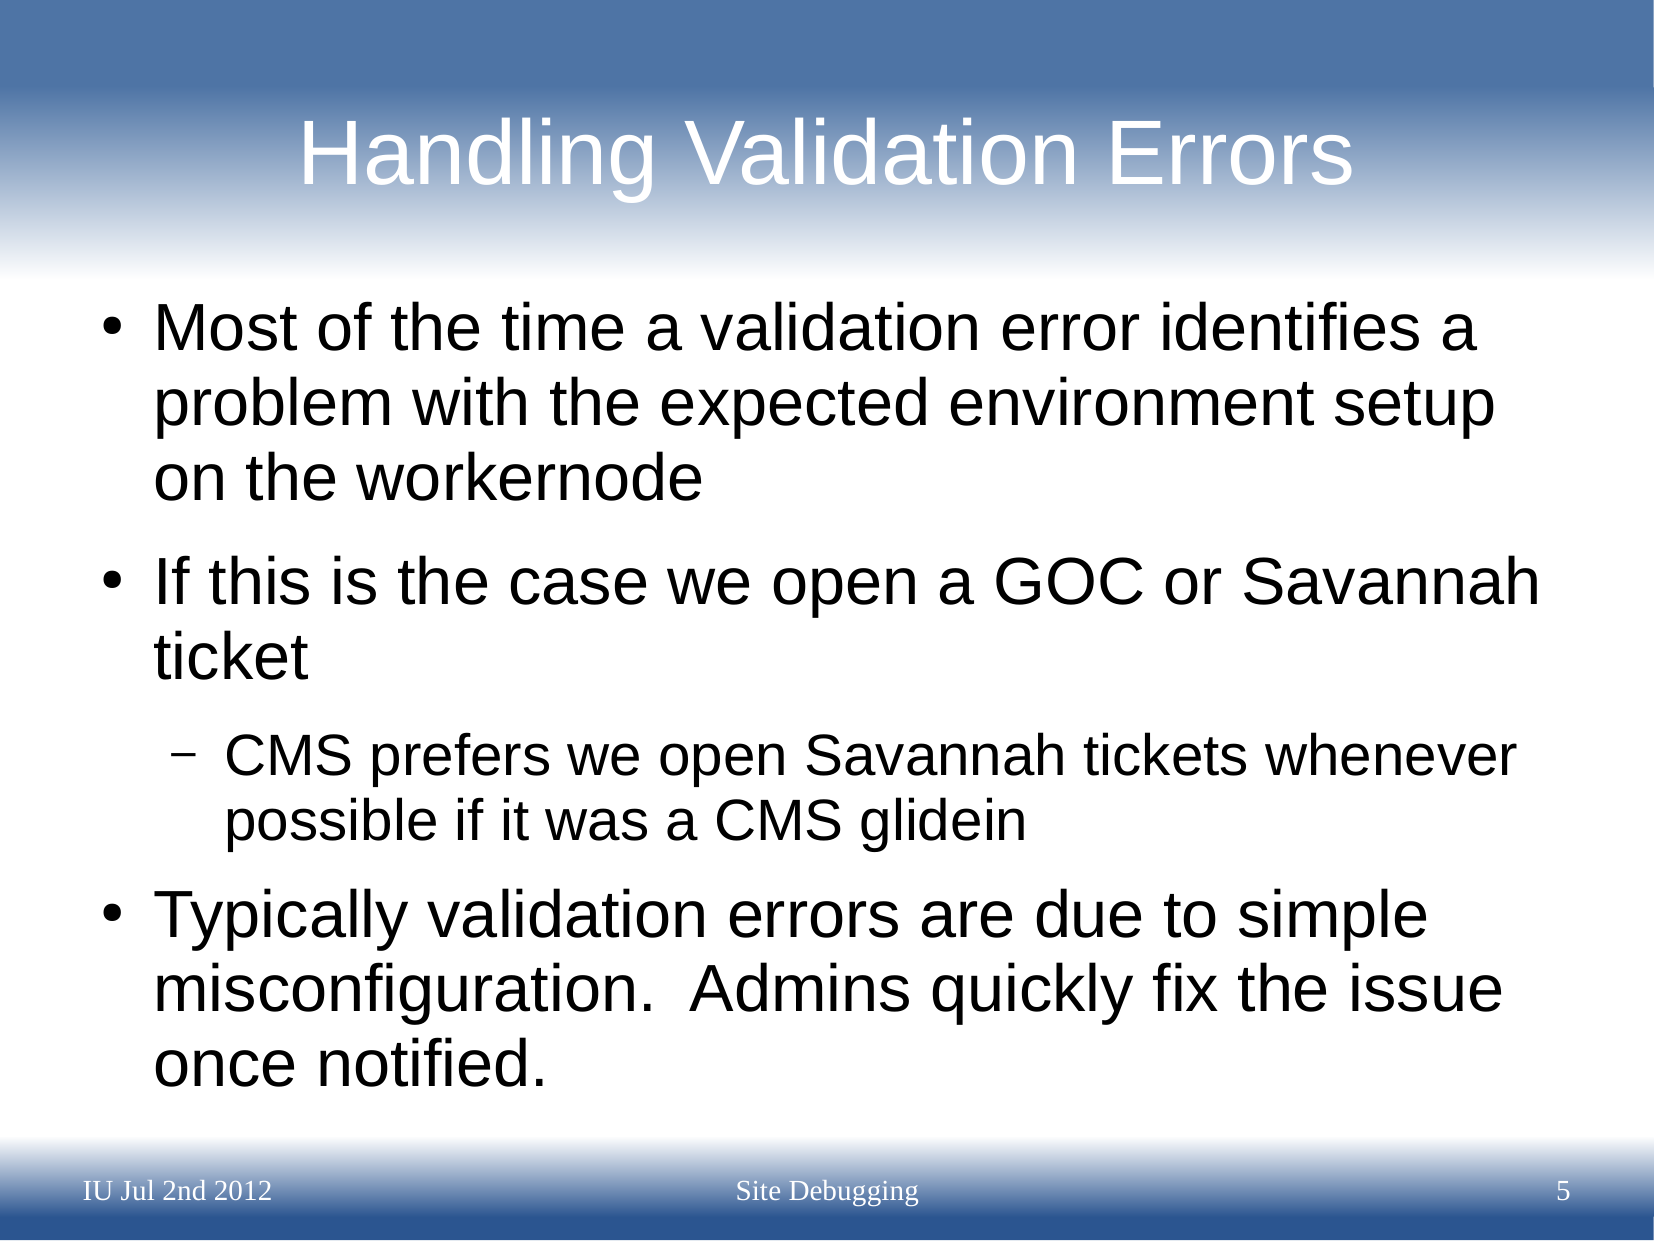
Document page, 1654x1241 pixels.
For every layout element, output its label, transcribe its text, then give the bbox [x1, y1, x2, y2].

list Most of the time a validation error identifies a problem with the expected environment setup on the workernode If this is the case we open a GOC or Savannah ticket CMS prefers we open Savannah tickets whenever possible if it was a CMS glidein Typically validation errors are due to simple misconfiguration. Admins quickly fix the issue once notified. [82, 290, 1571, 1109]
title Handling Validation Errors [82, 49, 1571, 257]
